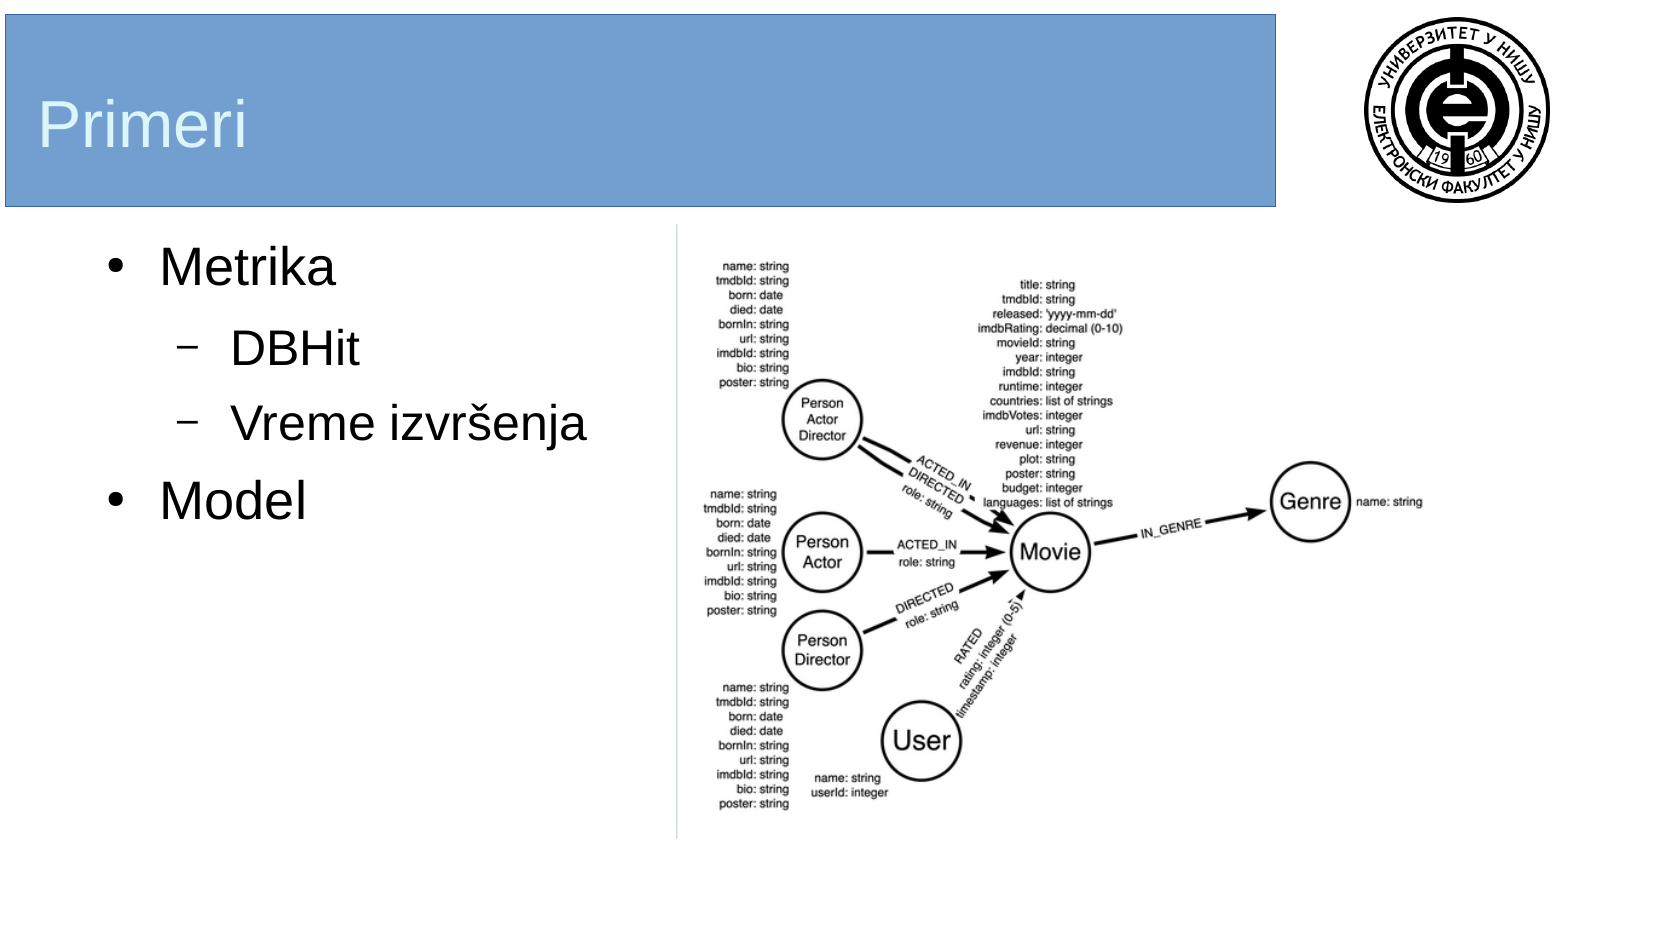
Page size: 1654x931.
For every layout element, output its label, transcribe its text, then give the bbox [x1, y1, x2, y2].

list Metrika DBHit Vreme izvršenja Model [88, 236, 1565, 901]
picture [675, 224, 1443, 839]
title Primeri [37, 19, 1313, 231]
picture [1364, 17, 1550, 203]
